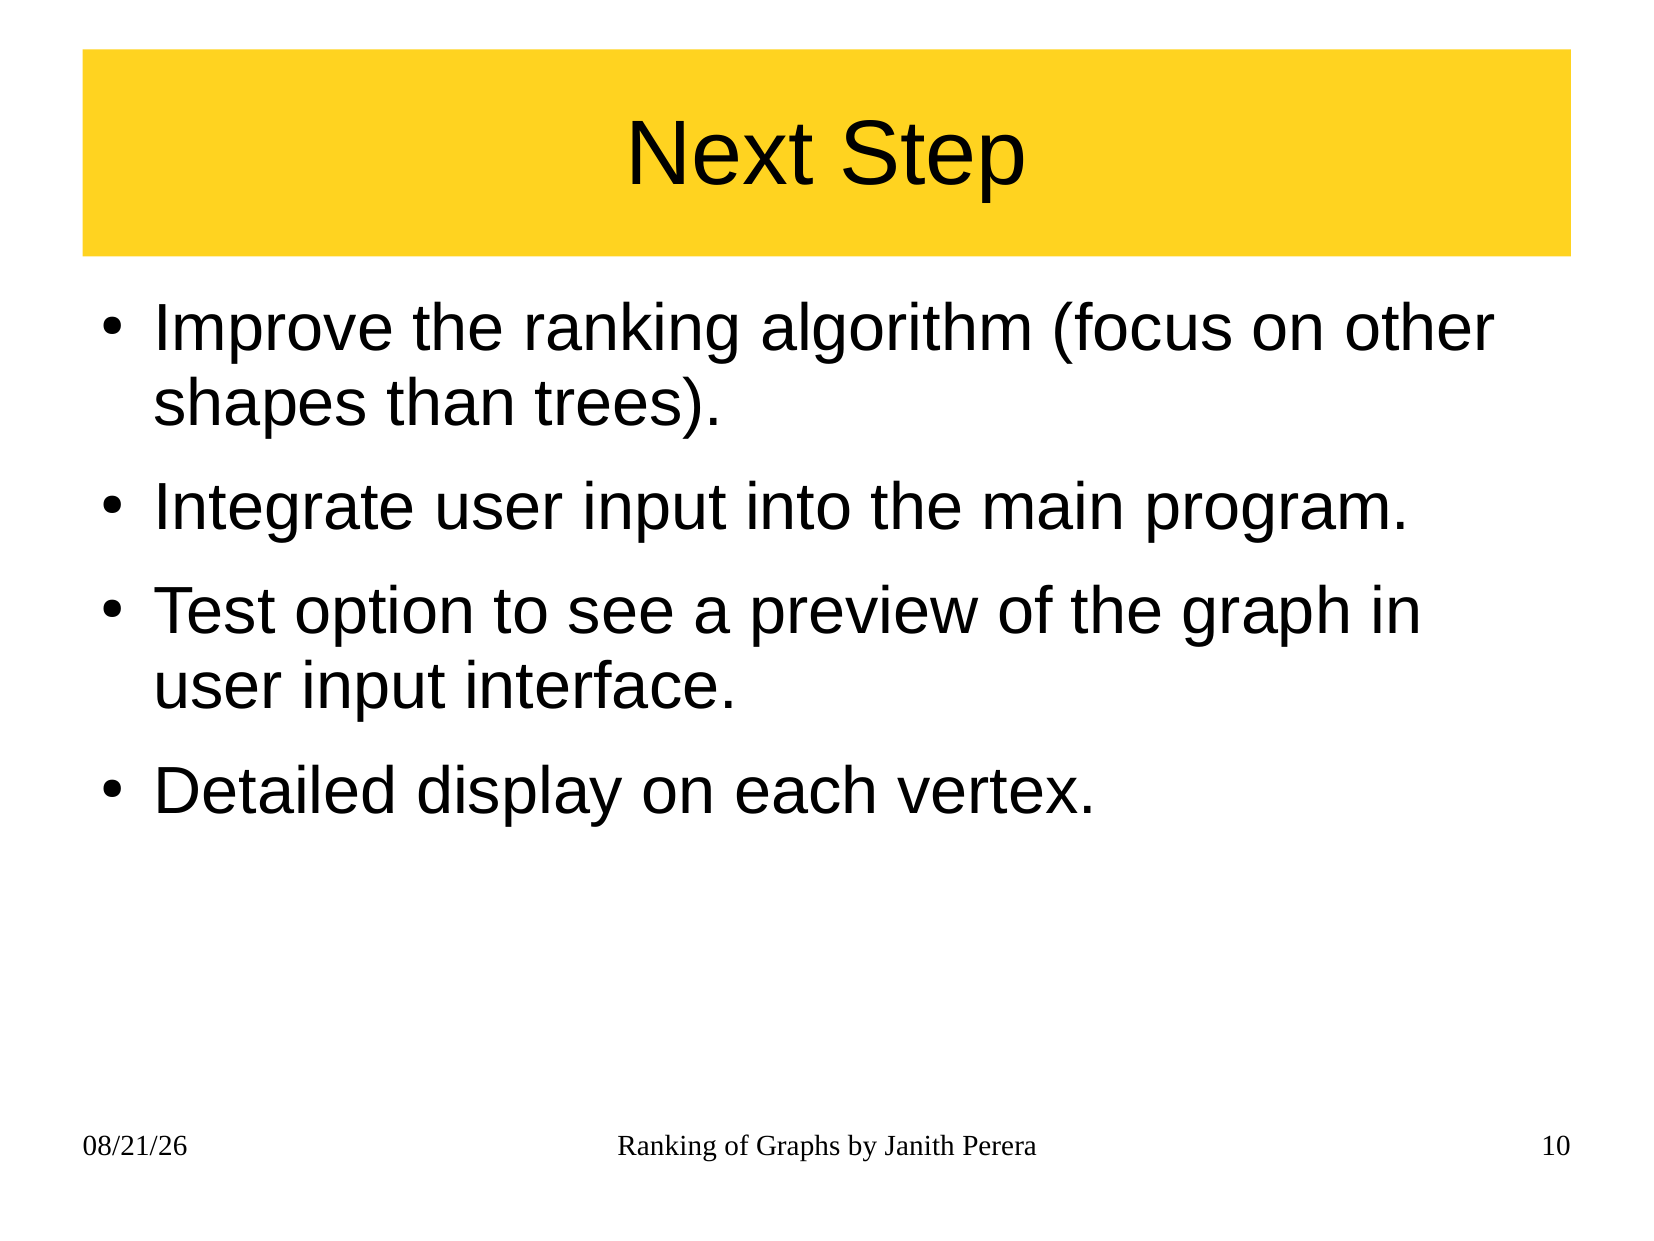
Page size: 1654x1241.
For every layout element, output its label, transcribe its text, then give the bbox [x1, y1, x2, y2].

list Improve the ranking algorithm (focus on other shapes than trees). Integrate user input into the main program. Test option to see a preview of the graph in user input interface. Detailed display on each vertex. [82, 290, 1571, 1010]
title Next Step [82, 49, 1571, 257]
